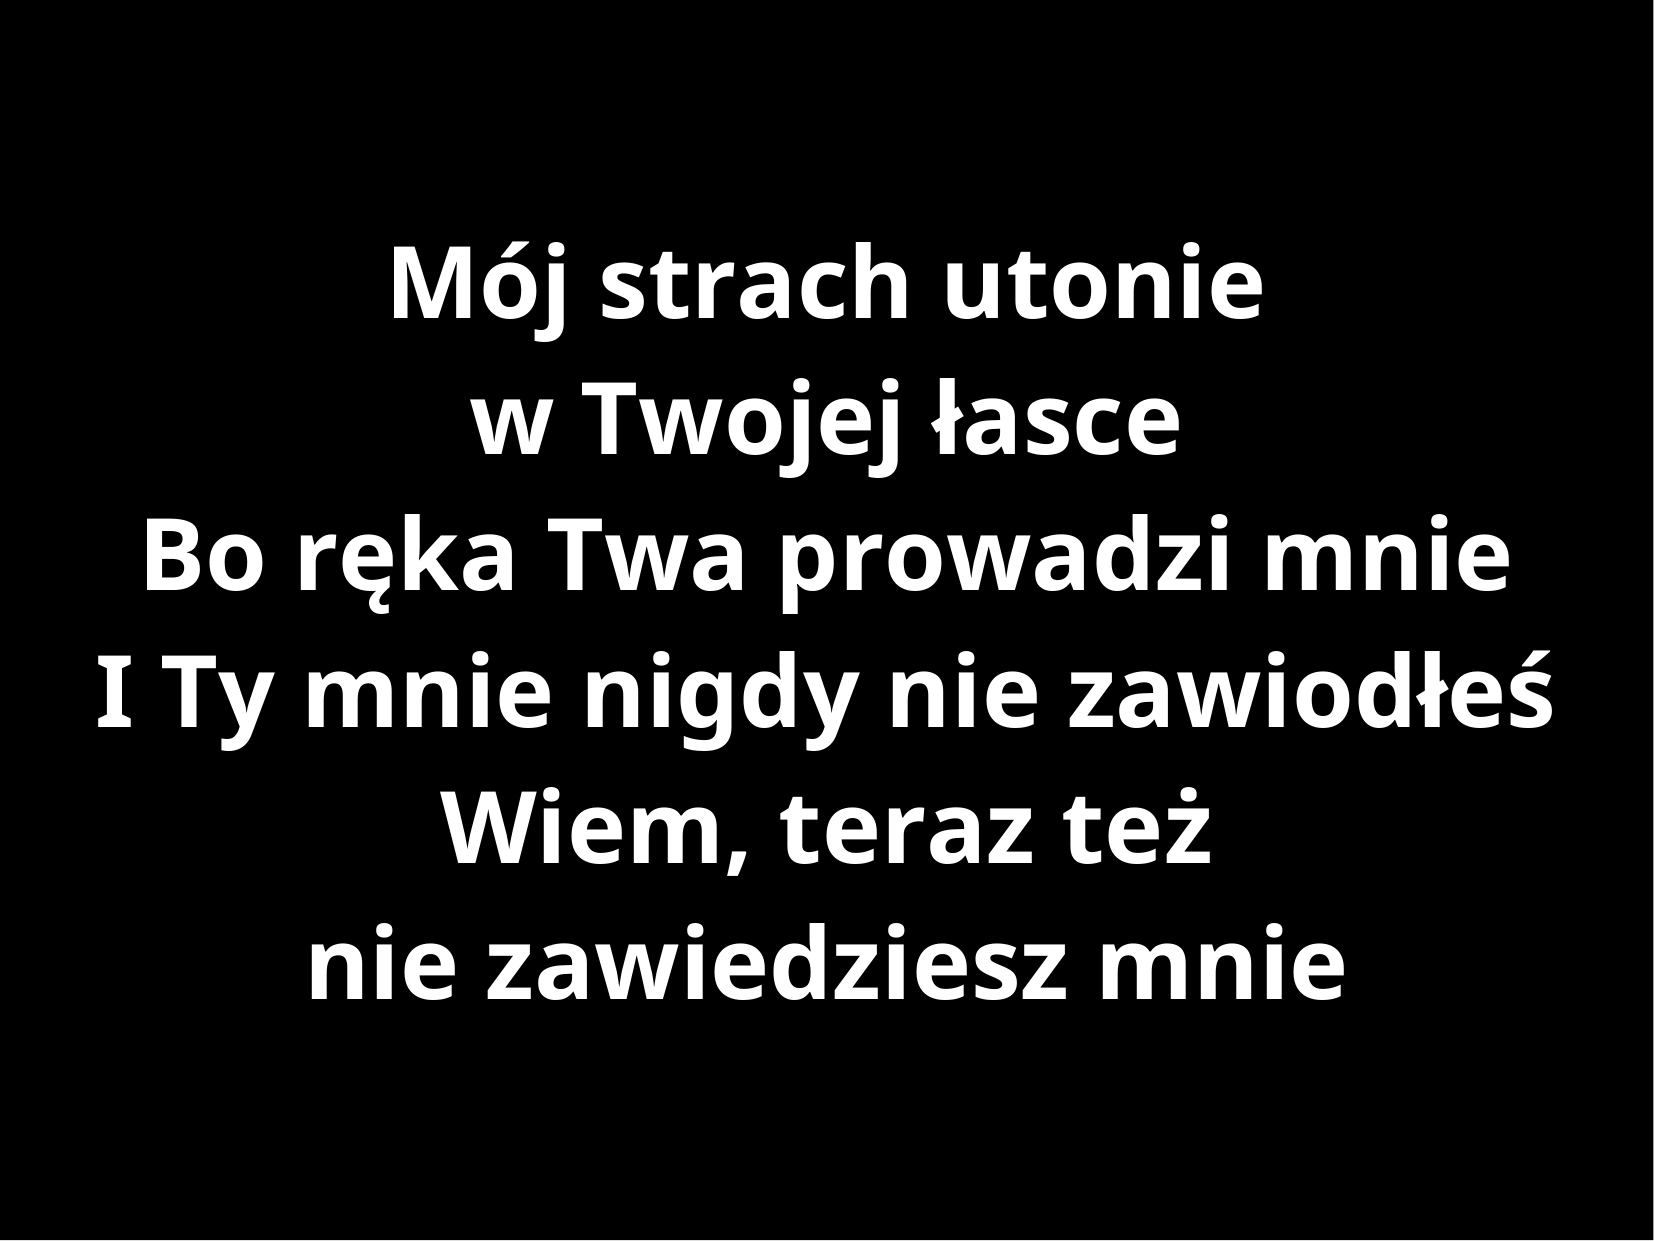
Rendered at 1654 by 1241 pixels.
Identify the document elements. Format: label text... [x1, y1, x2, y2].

title Mój strach utonie w Twojej łasce Bo ręka Twa prowadzi mnie I Ty mnie nigdy nie zawiodłeś Wiem, teraz też nie zawiedziesz mnie [0, 0, 1654, 1241]
